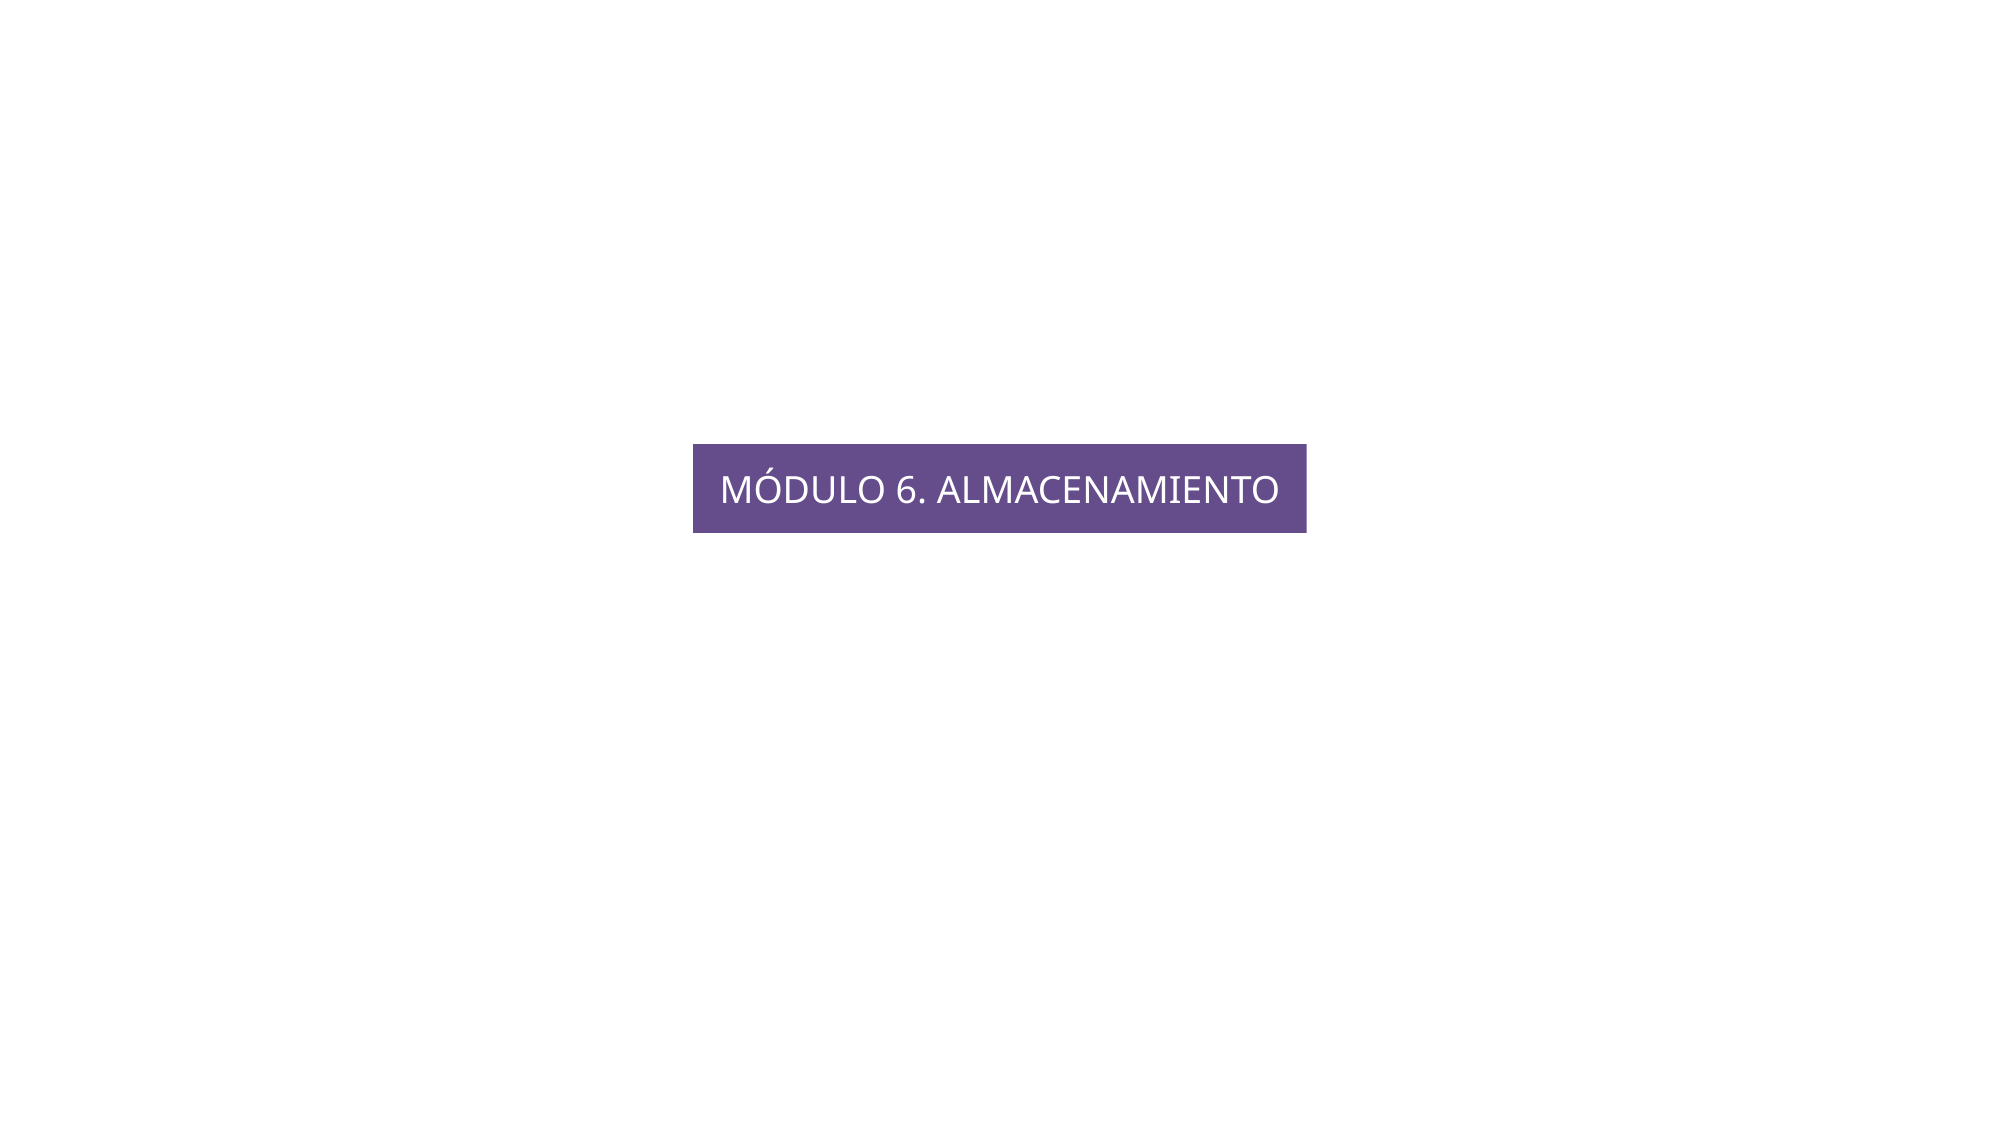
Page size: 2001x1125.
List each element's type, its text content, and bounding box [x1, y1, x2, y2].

text_box MÓDULO 6. ALMACENAMIENTO [693, 444, 1307, 533]
